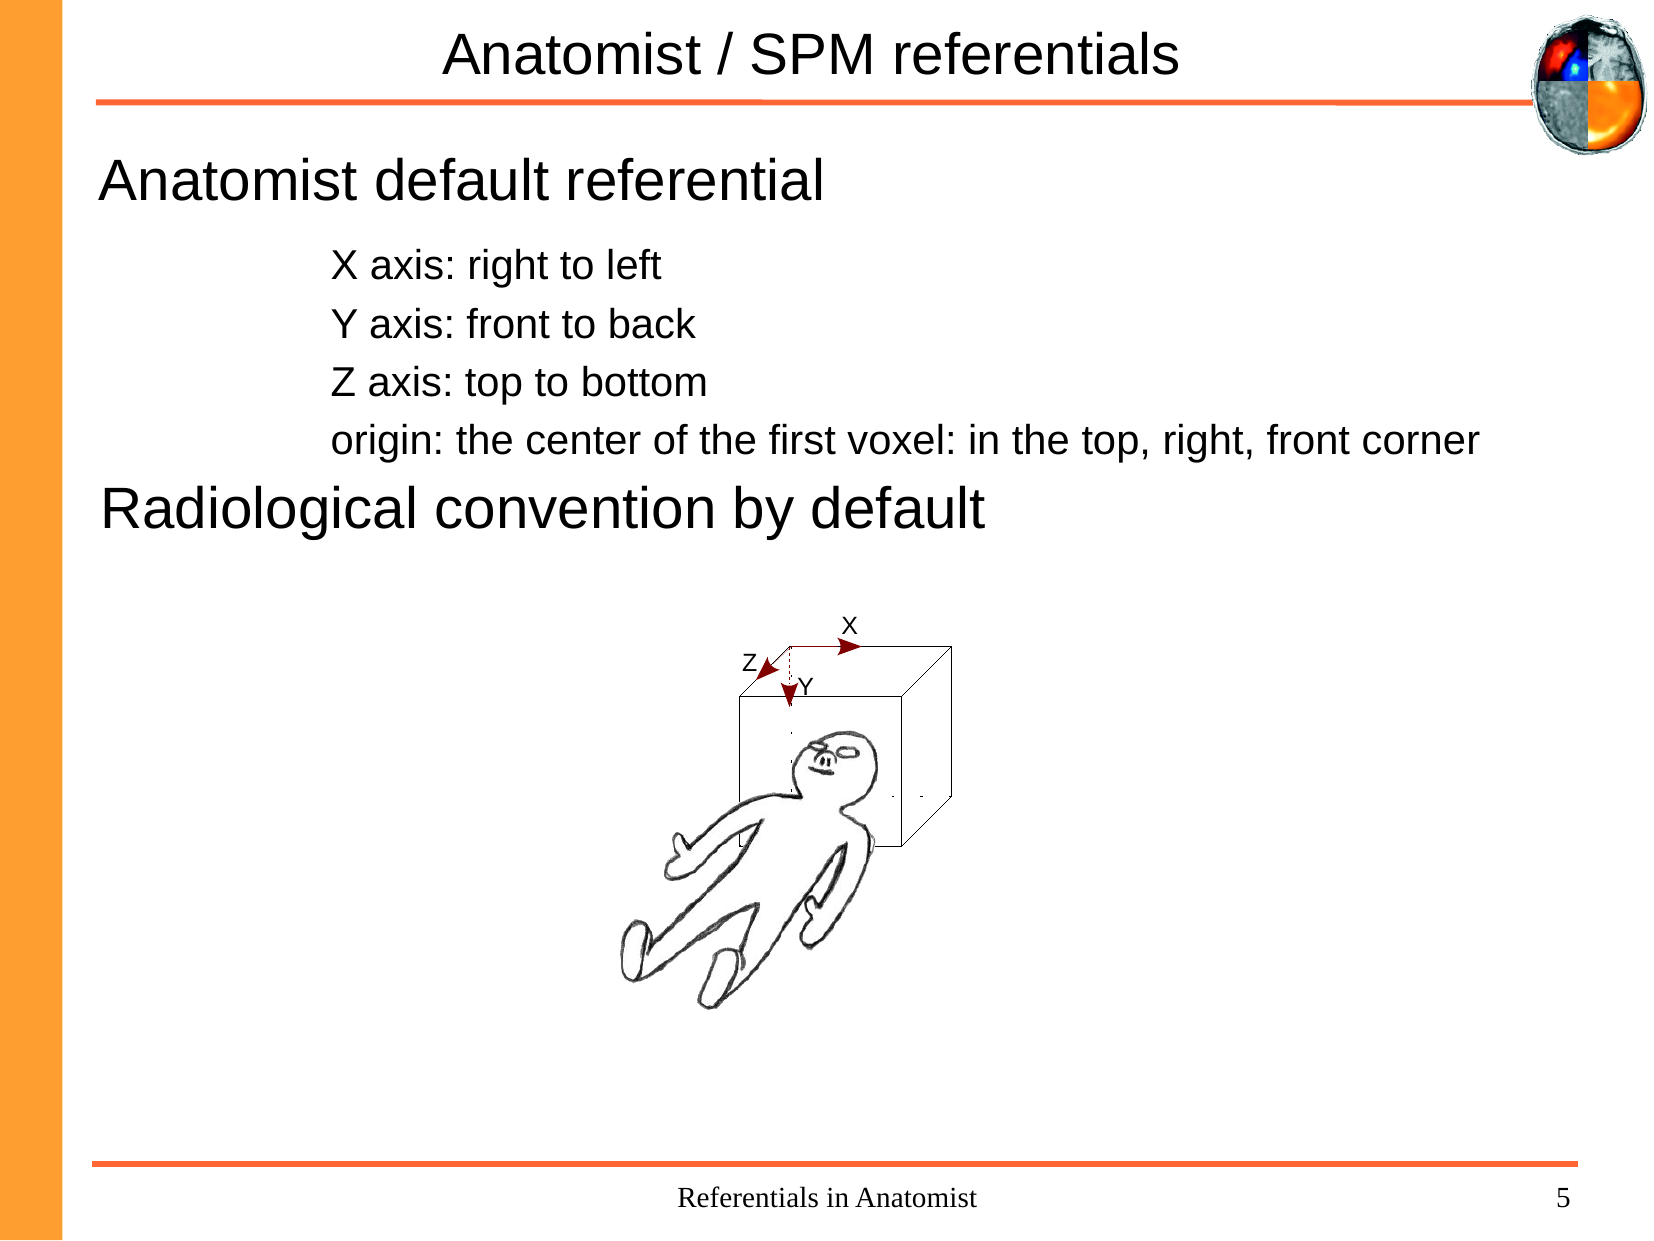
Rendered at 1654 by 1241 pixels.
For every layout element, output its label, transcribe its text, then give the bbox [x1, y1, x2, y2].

list Anatomist default referential X axis: right to left Y axis: front to back Z axis: top to bottom origin: the center of the first voxel: in the top, right, front corner Radiological convention by default [82, 147, 1571, 1125]
text_box Y [782, 665, 830, 708]
text_box Z [727, 641, 773, 685]
picture [1530, 14, 1649, 157]
text_box X [826, 604, 874, 648]
title Anatomist / SPM referentials [88, 21, 1536, 87]
picture [600, 708, 888, 1029]
